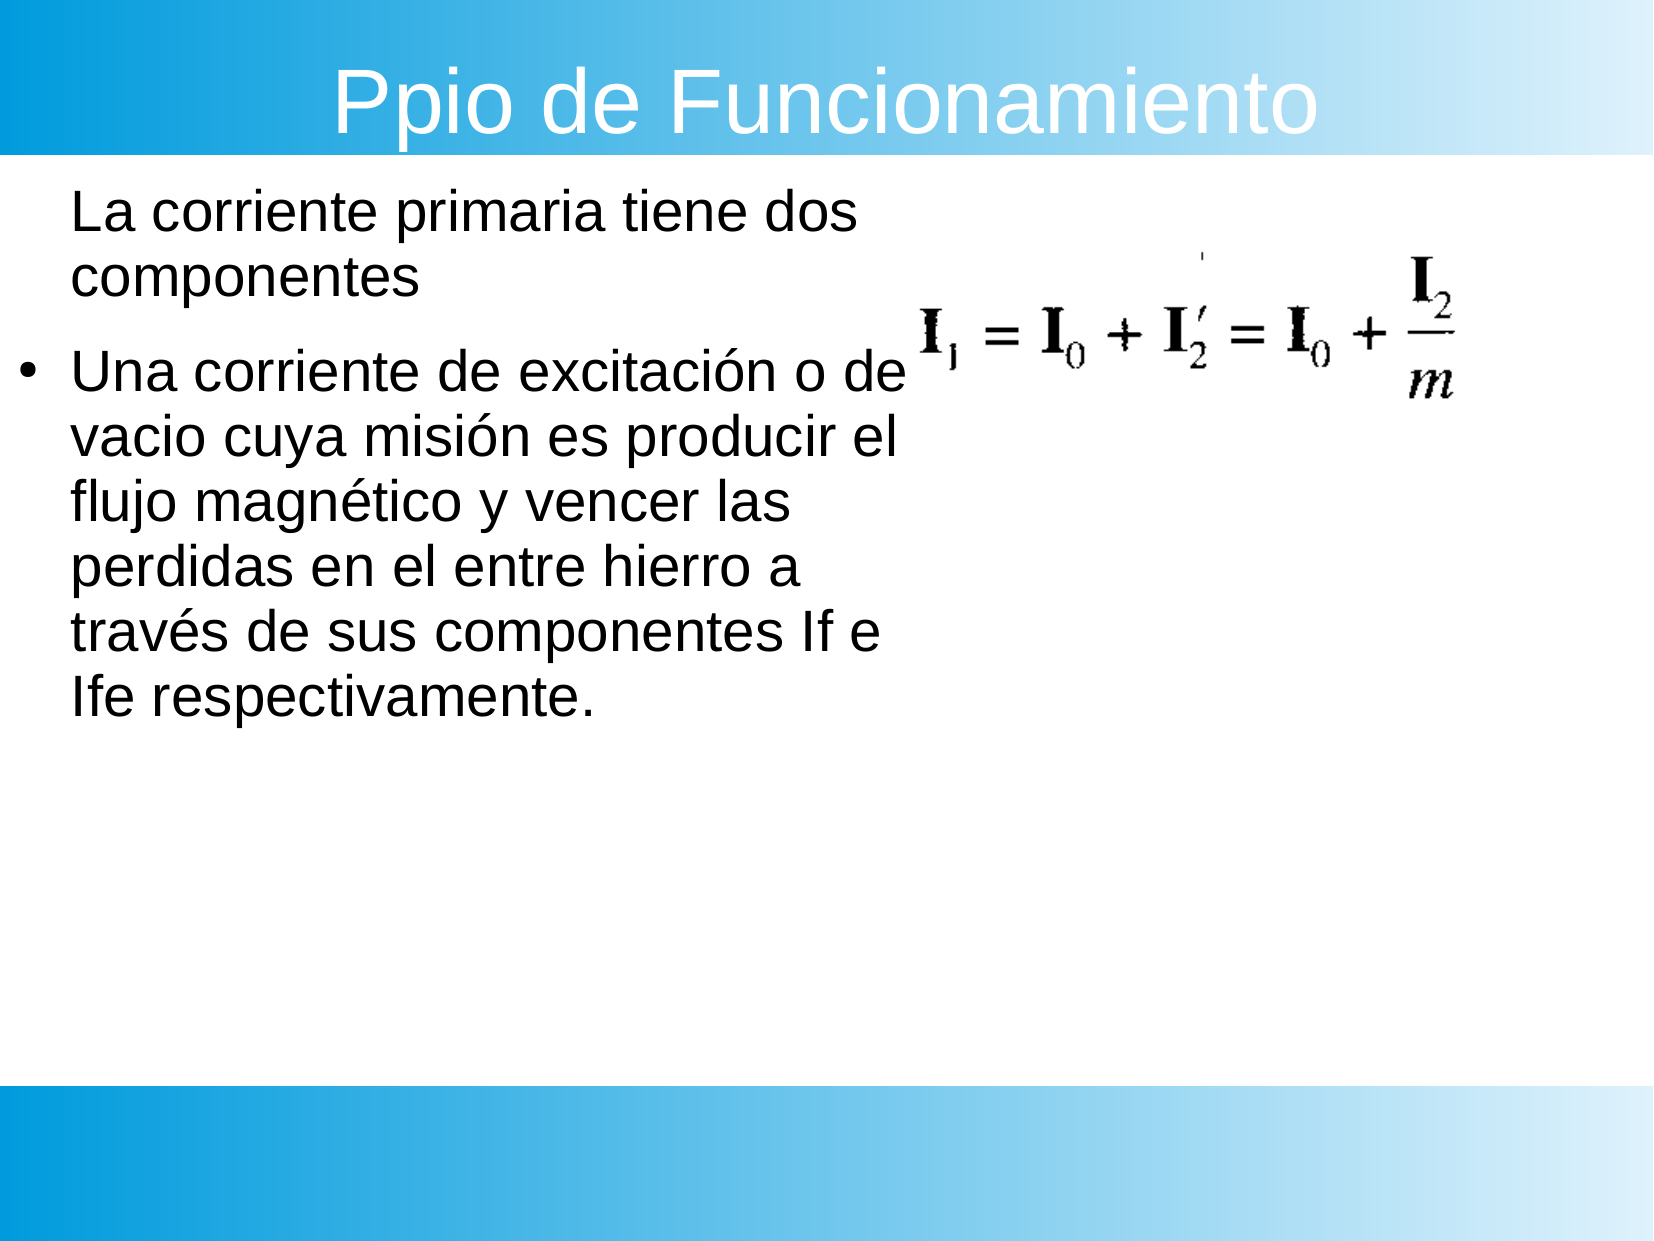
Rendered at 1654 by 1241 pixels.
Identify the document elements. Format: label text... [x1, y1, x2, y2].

list La corriente primaria tiene dos componentes Una corriente de excitación o de vacio cuya misión es producir el flujo magnético y vencer las perdidas en el entre hierro a través de sus componentes If e Ife respectivamente. [0, 179, 934, 899]
picture [934, 188, 1577, 485]
title Ppio de Funcionamiento [82, 49, 1571, 155]
